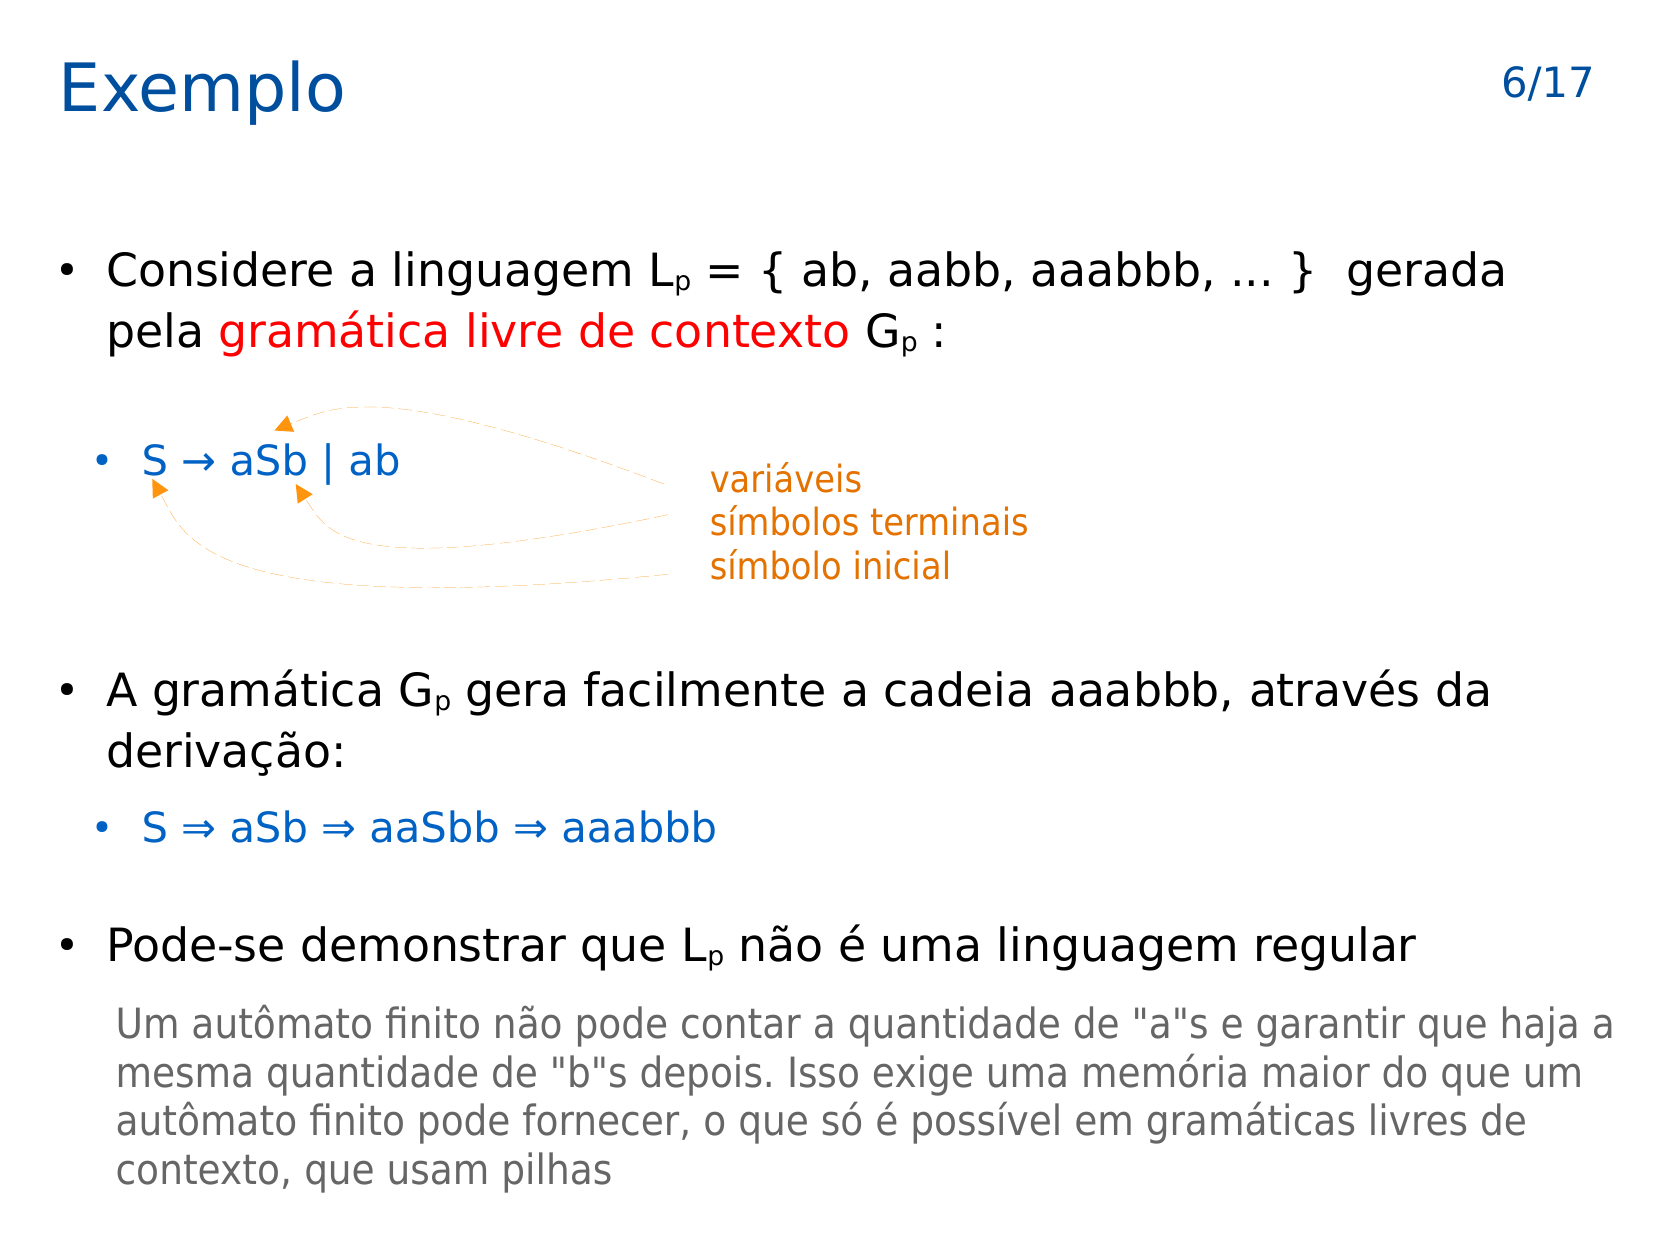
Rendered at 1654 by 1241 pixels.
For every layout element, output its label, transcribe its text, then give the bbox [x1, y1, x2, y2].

text_box Um autômato finito não pode contar a quantidade de "a"s e garantir que haja a mesma quantidade de "b"s depois. Isso exige uma memória maior do que um autômato finito pode fornecer, o que só é possível em gramáticas livres de contexto, que usam pilhas [100, 992, 1640, 1202]
title Exemplo [59, 29, 1625, 148]
list Considere a linguagem Lp = { ab, aabb, aaabbb, ... } gerada pela gramática livre de contexto Gp : S → aSb | ab A gramática Gp gera facilmente a cadeia aaabbb, através da derivação: S ⇒ aSb ⇒ aaSbb ⇒ aaabbb Pode-se demonstrar que Lp não é uma linguagem regular [59, 236, 1595, 1211]
text_box variáveis símbolos terminais símbolo inicial [695, 450, 1044, 596]
